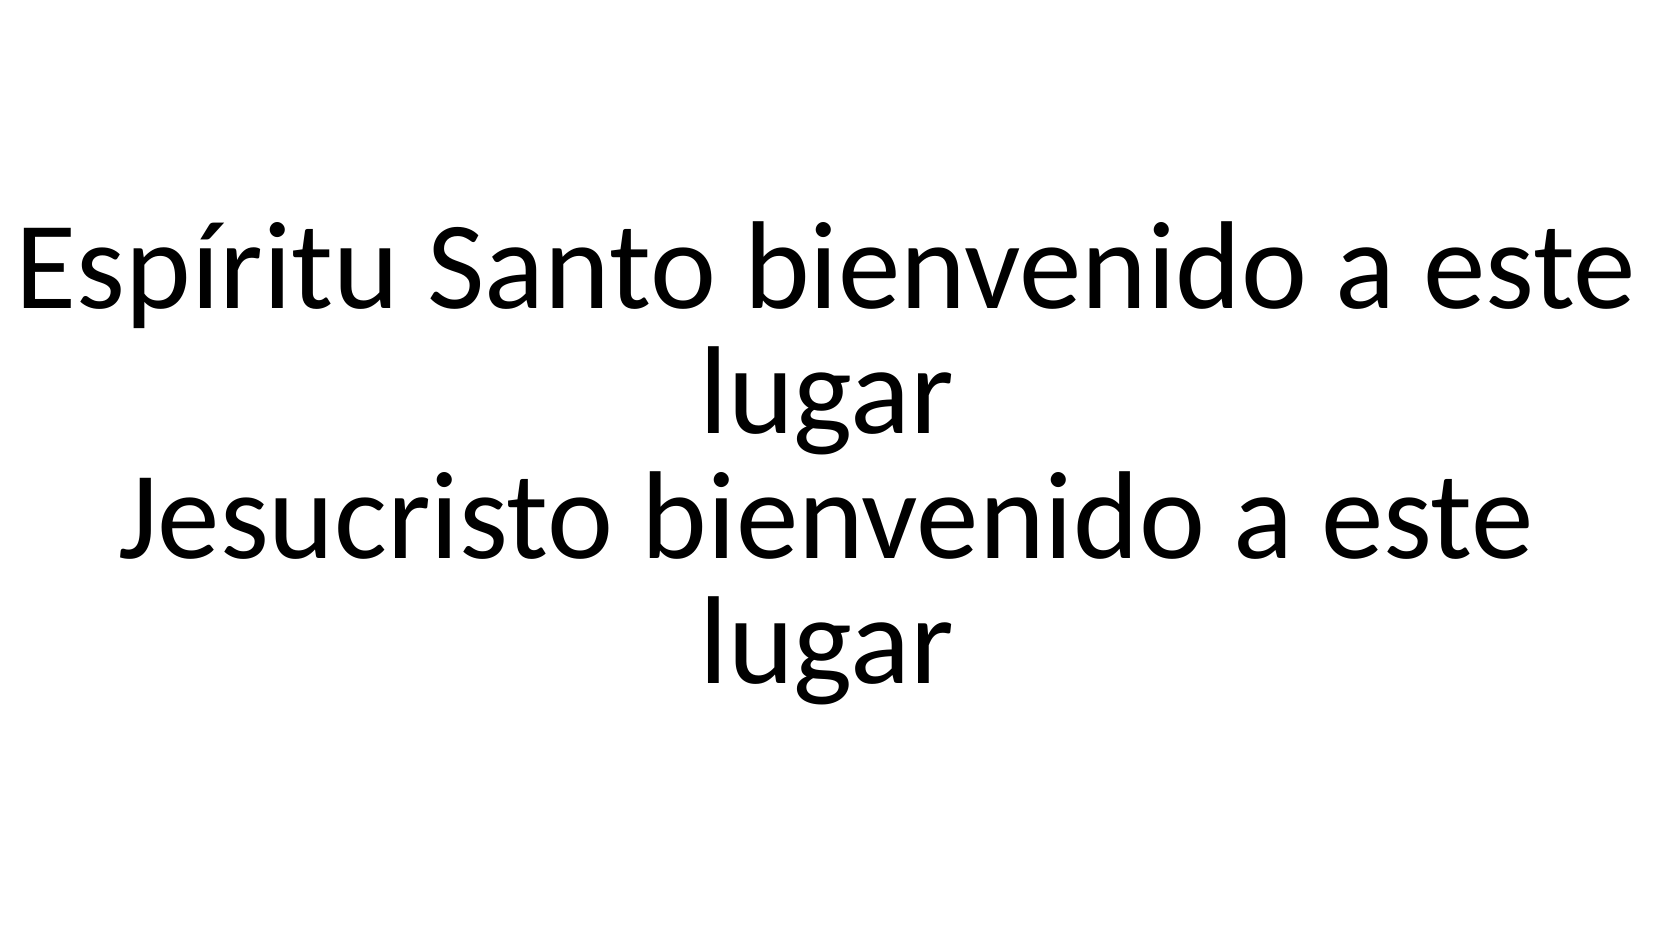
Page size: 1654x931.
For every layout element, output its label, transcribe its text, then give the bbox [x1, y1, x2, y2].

title Espíritu Santo bienvenido a este lugar Jesucristo bienvenido a este lugar [0, 0, 1654, 931]
